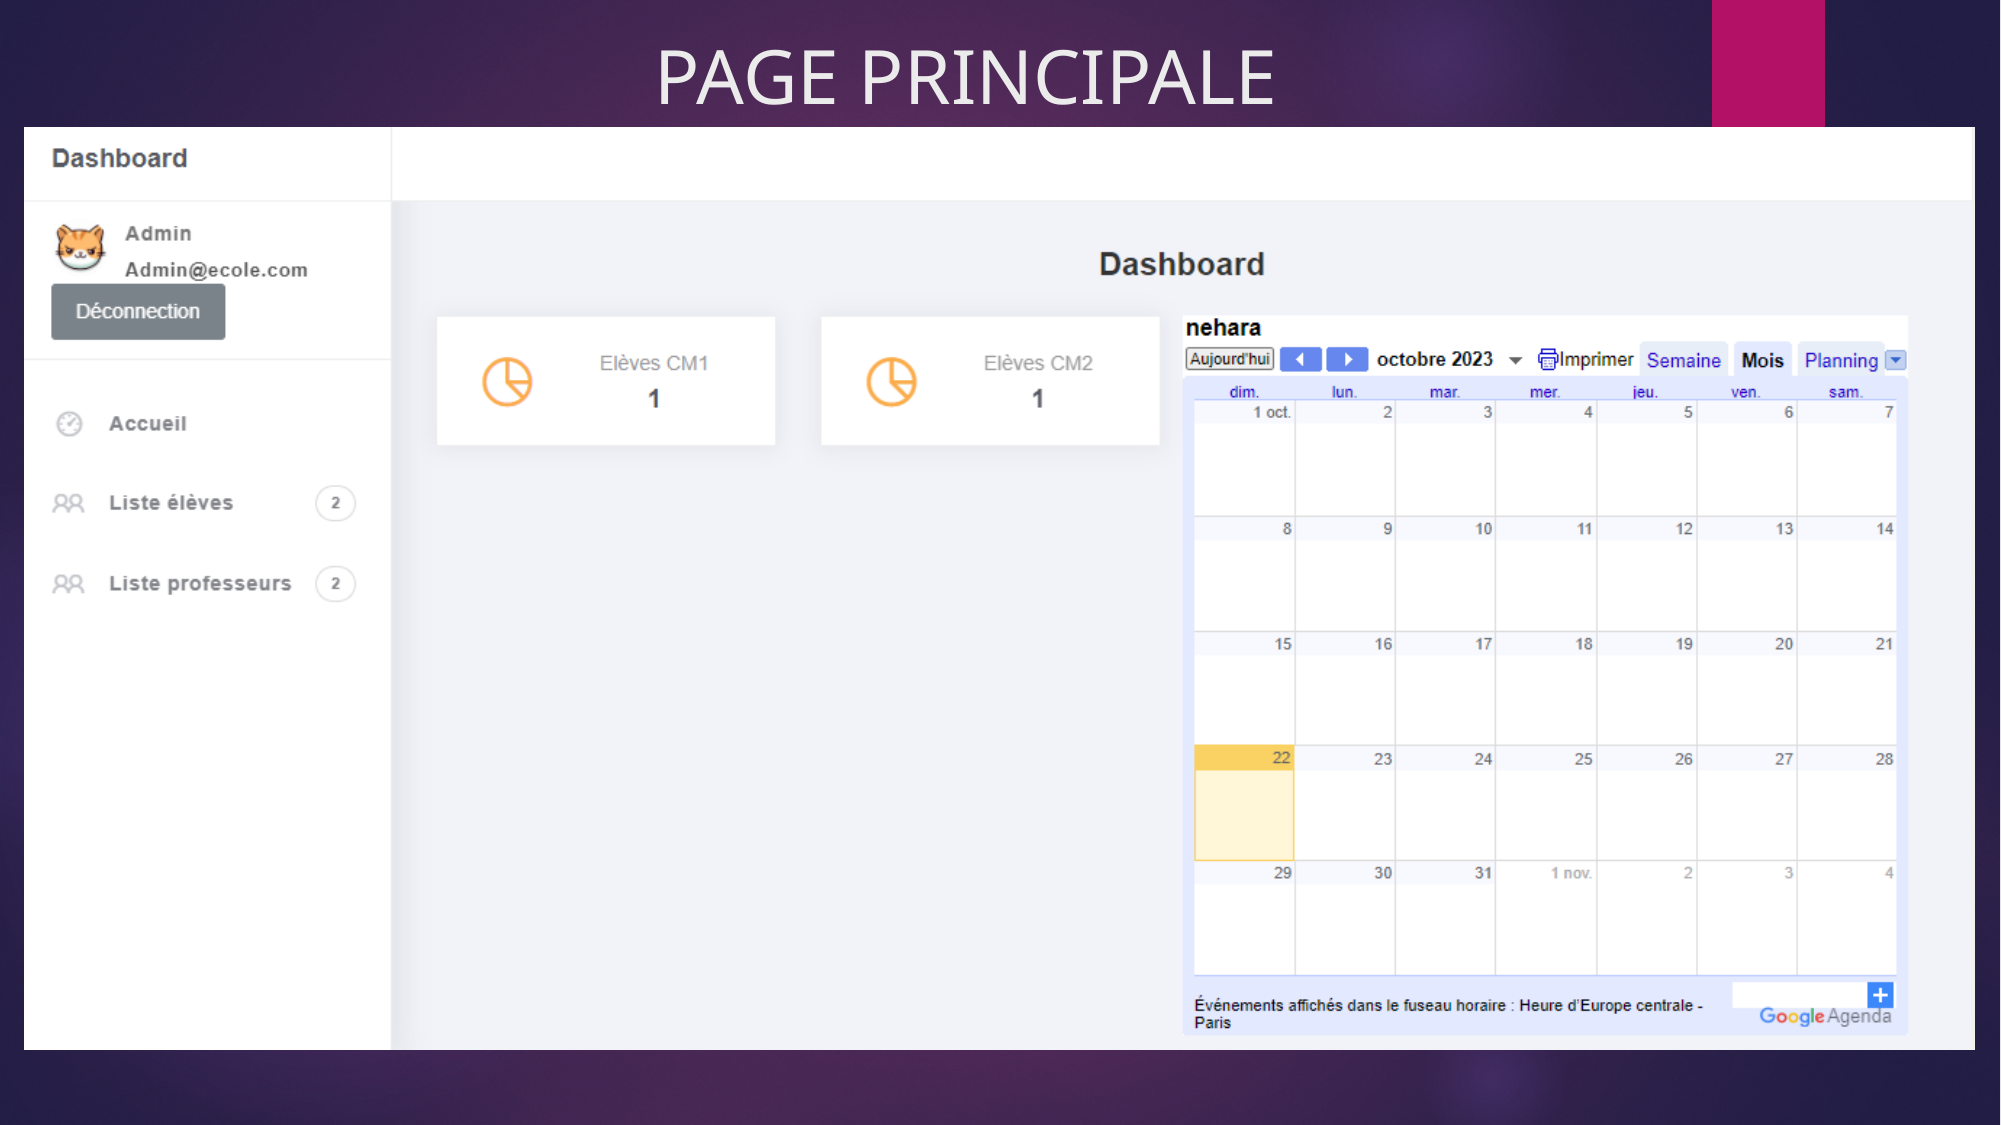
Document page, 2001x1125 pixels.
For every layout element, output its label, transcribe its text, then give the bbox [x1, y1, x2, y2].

title PAGE PRINCIPALE [639, 6, 1476, 127]
picture [24, 127, 1975, 1051]
